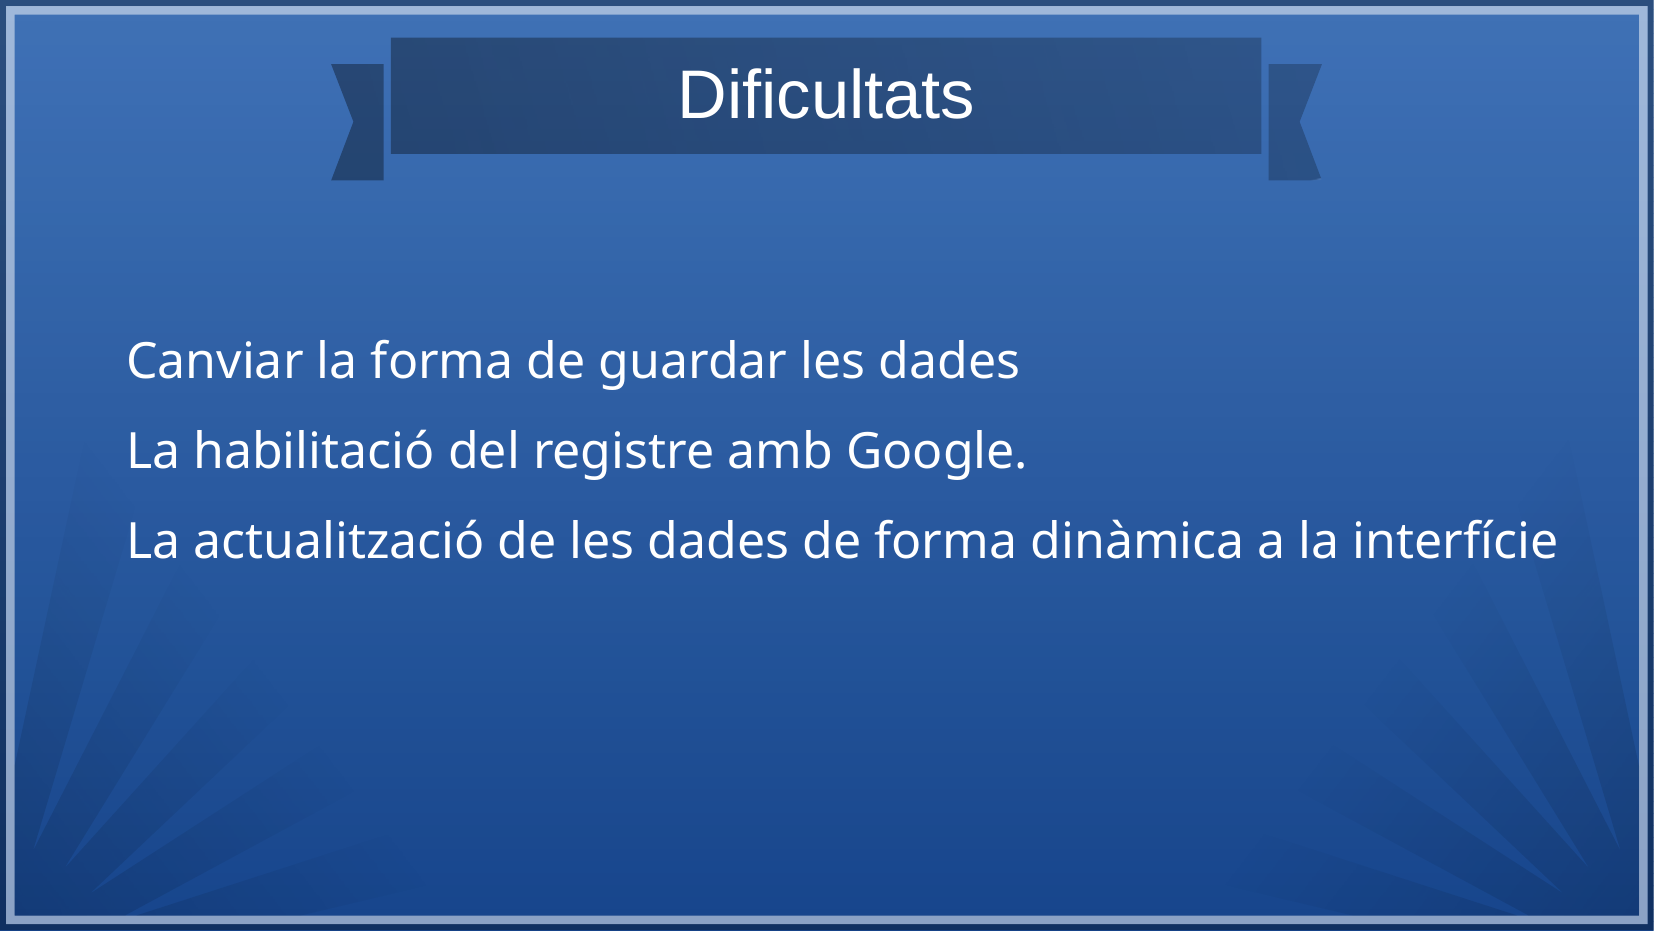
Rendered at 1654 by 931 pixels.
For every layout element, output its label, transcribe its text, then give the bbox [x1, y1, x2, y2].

title Dificultats [389, 35, 1264, 154]
list Canviar la forma de guardar les dades La habilitació del registre amb Google. La actualització de les dades de forma dinàmica a la interfície [88, 324, 1577, 632]
